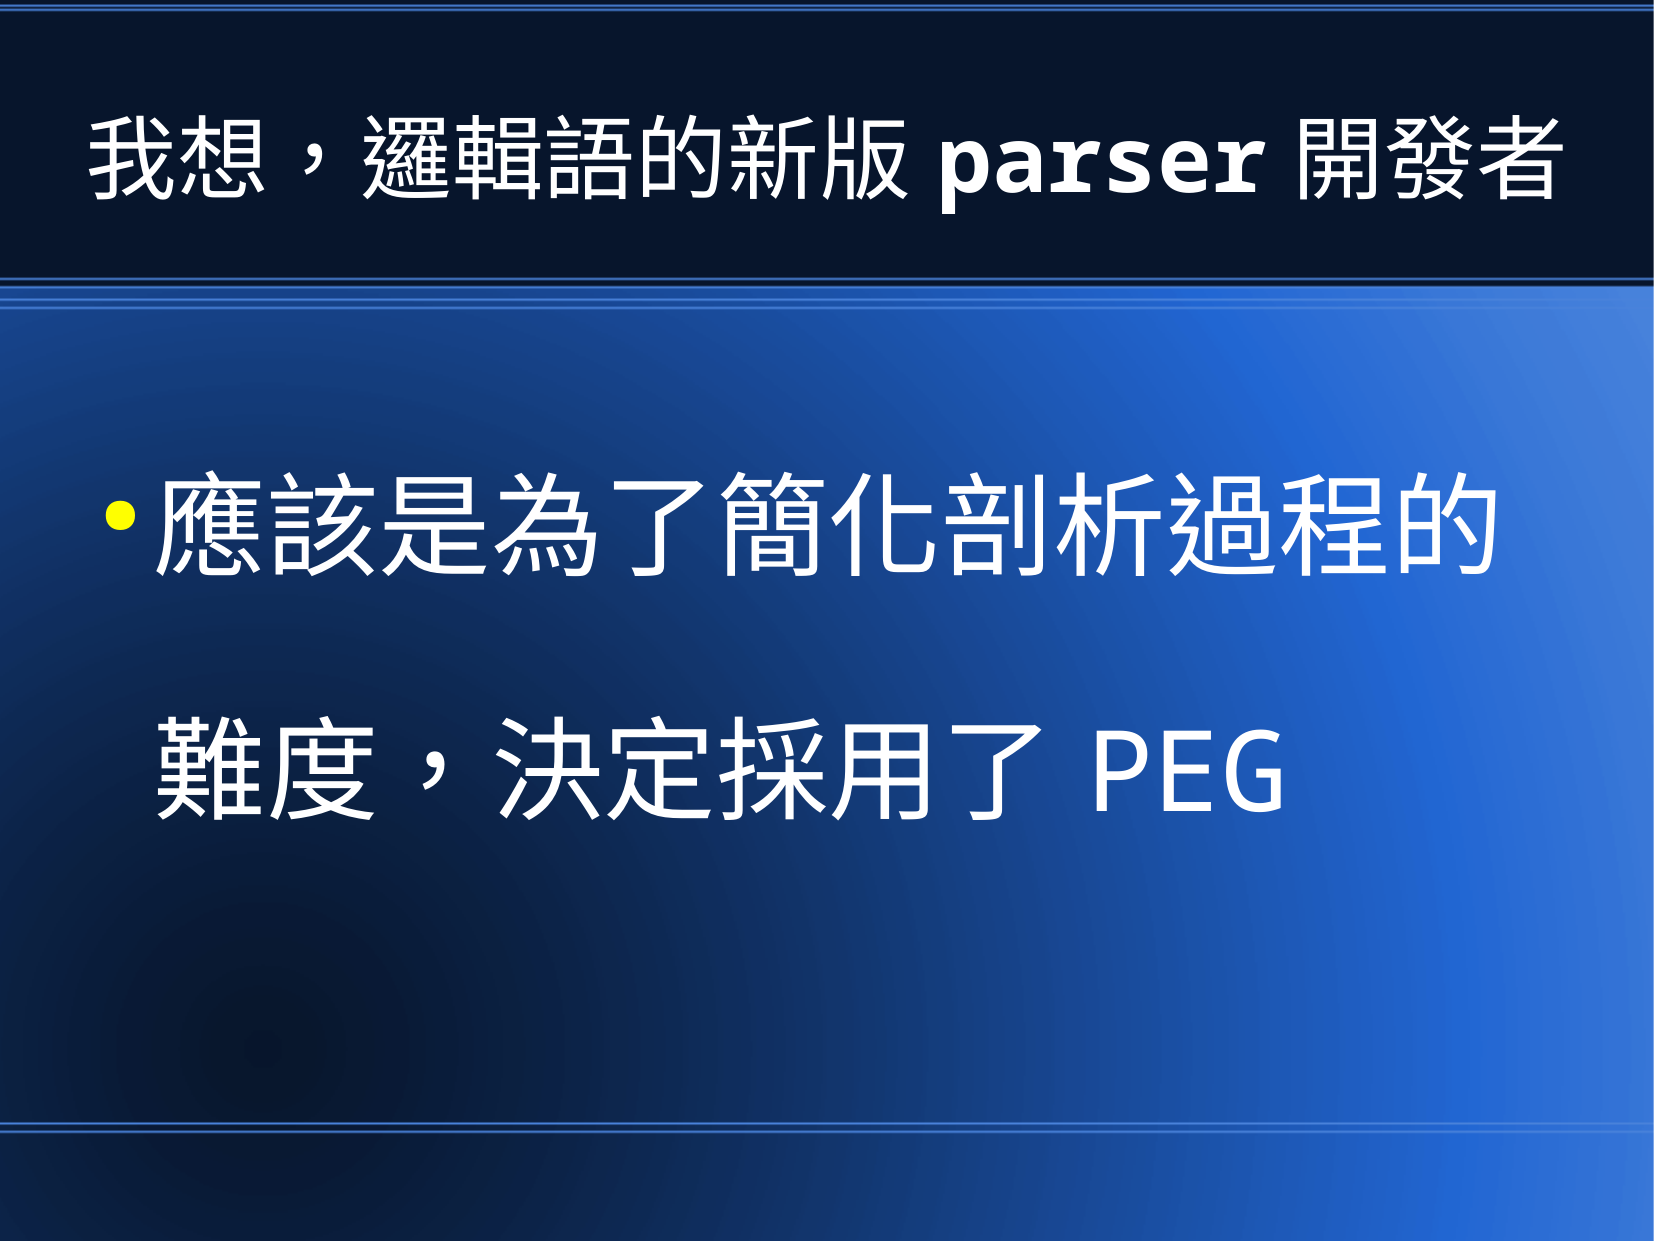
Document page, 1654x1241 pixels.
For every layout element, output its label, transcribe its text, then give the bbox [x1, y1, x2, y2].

title 我想，邏輯語的新版parser開發者 [82, 49, 1571, 257]
picture [0, 0, 1654, 1241]
list 應該是為了簡化剖析過程的難度，決定採用了PEG [82, 355, 1571, 1241]
